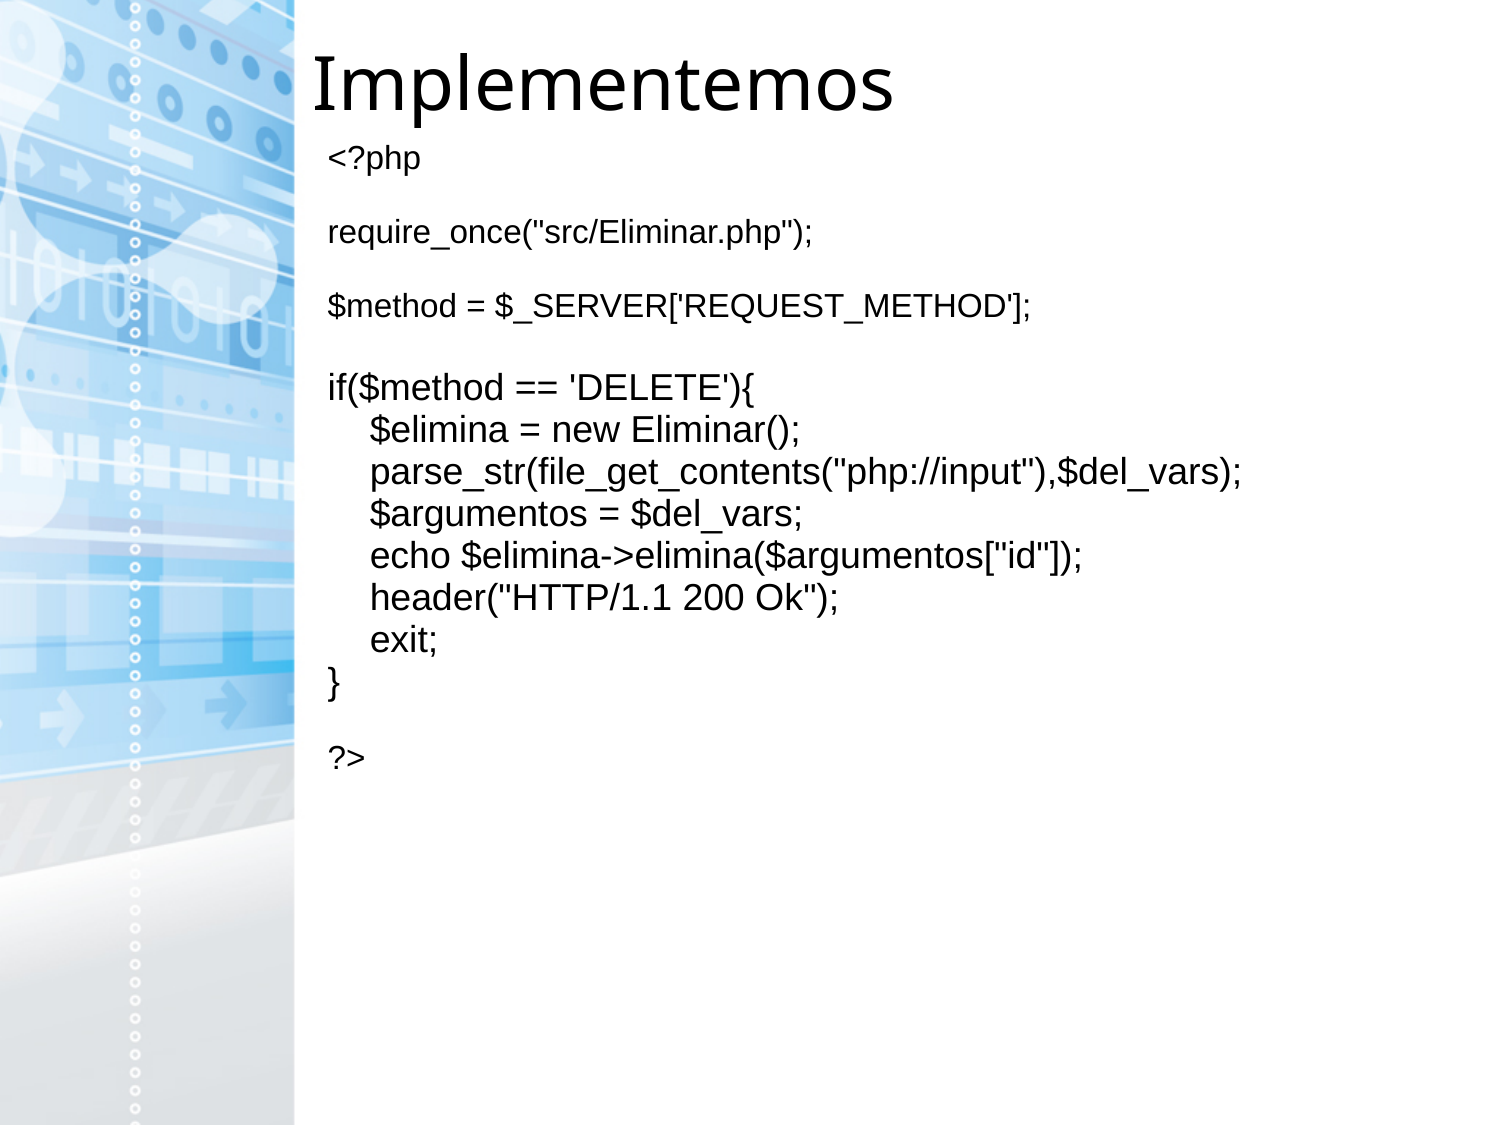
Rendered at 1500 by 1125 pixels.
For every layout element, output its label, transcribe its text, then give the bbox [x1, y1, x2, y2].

title Implementemos [312, 29, 975, 132]
picture [0, 0, 1500, 1125]
text_box <?php require_once("src/Eliminar.php"); $method = $_SERVER['REQUEST_METHOD']; if($method == 'DELETE'){ $elimina = new Eliminar(); parse_str(file_get_contents("php://input"),$del_vars); $argumentos = $del_vars; echo $elimina->elimina($argumentos["id"]); header("HTTP/1.1 200 Ok"); exit; } ?> [312, 132, 1445, 1041]
